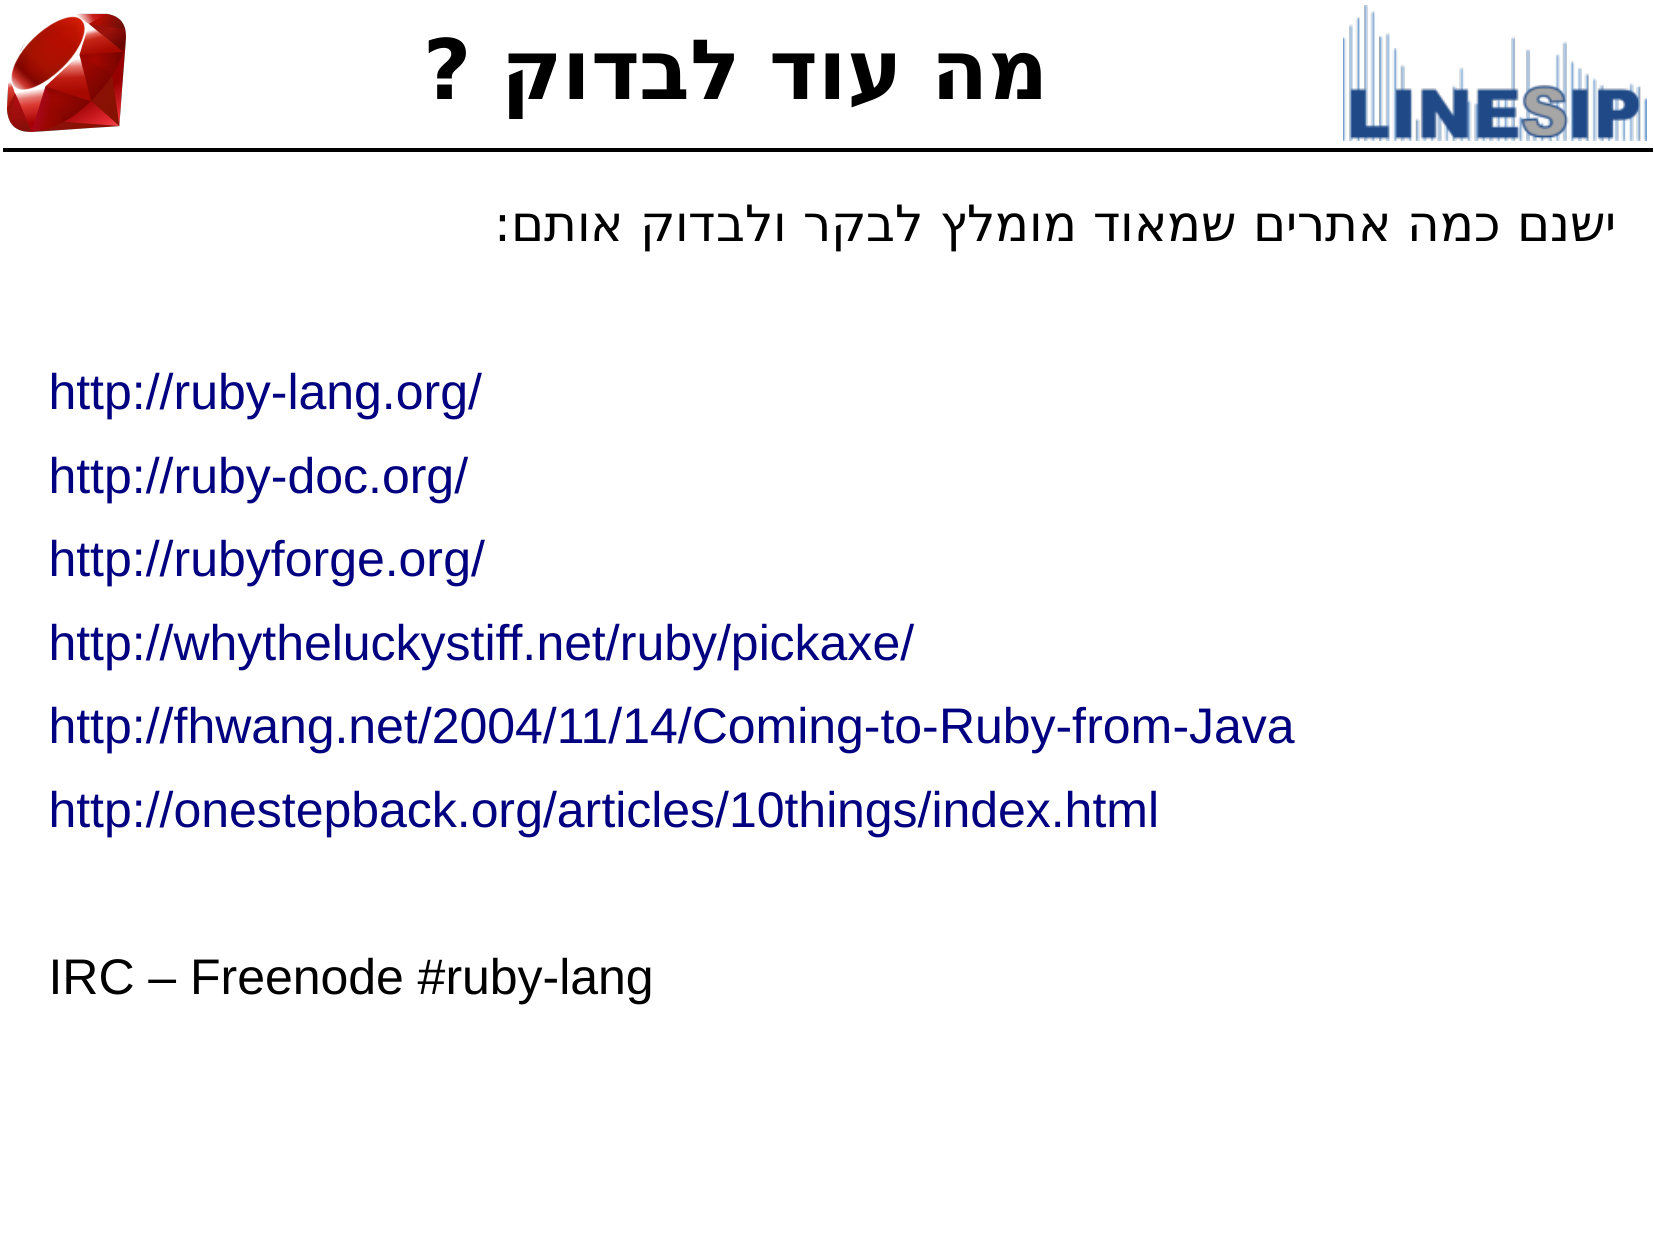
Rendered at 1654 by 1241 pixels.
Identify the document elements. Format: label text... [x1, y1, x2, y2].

picture [1343, 5, 1647, 141]
text_box ישנם כמה אתרים שמאוד מומלץ לבקר ולבדוק אותם: http://ruby-lang.org/ http://ruby-doc.org/ http://rubyforge.org/ http://whytheluckystiff.net/ruby/pickaxe/ http://fhwang.net/2004/11/14/Coming-to-Ruby-from-Java http://onestepback.org/articles/10things/index.html IRC – Freenode #ruby-lang [19, 158, 1633, 984]
text_box מה עוד לבדוק ? [124, 14, 1350, 131]
picture [5, 11, 126, 132]
